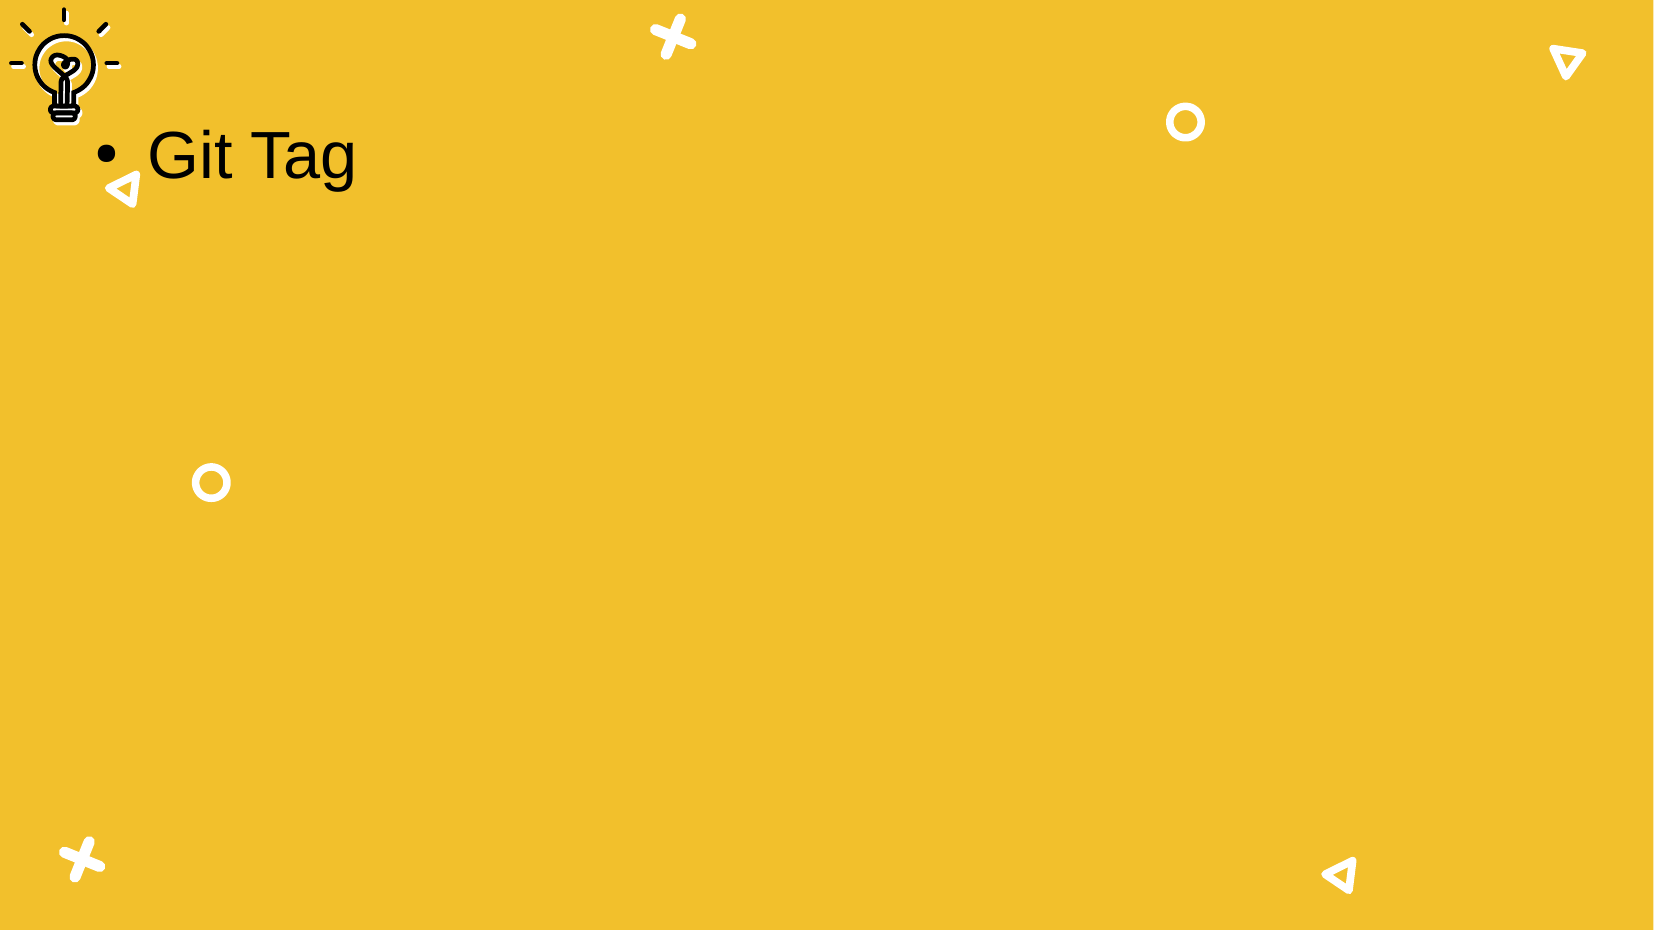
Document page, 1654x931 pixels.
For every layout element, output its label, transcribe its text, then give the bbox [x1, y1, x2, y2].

list Git Tag [76, 118, 1565, 827]
